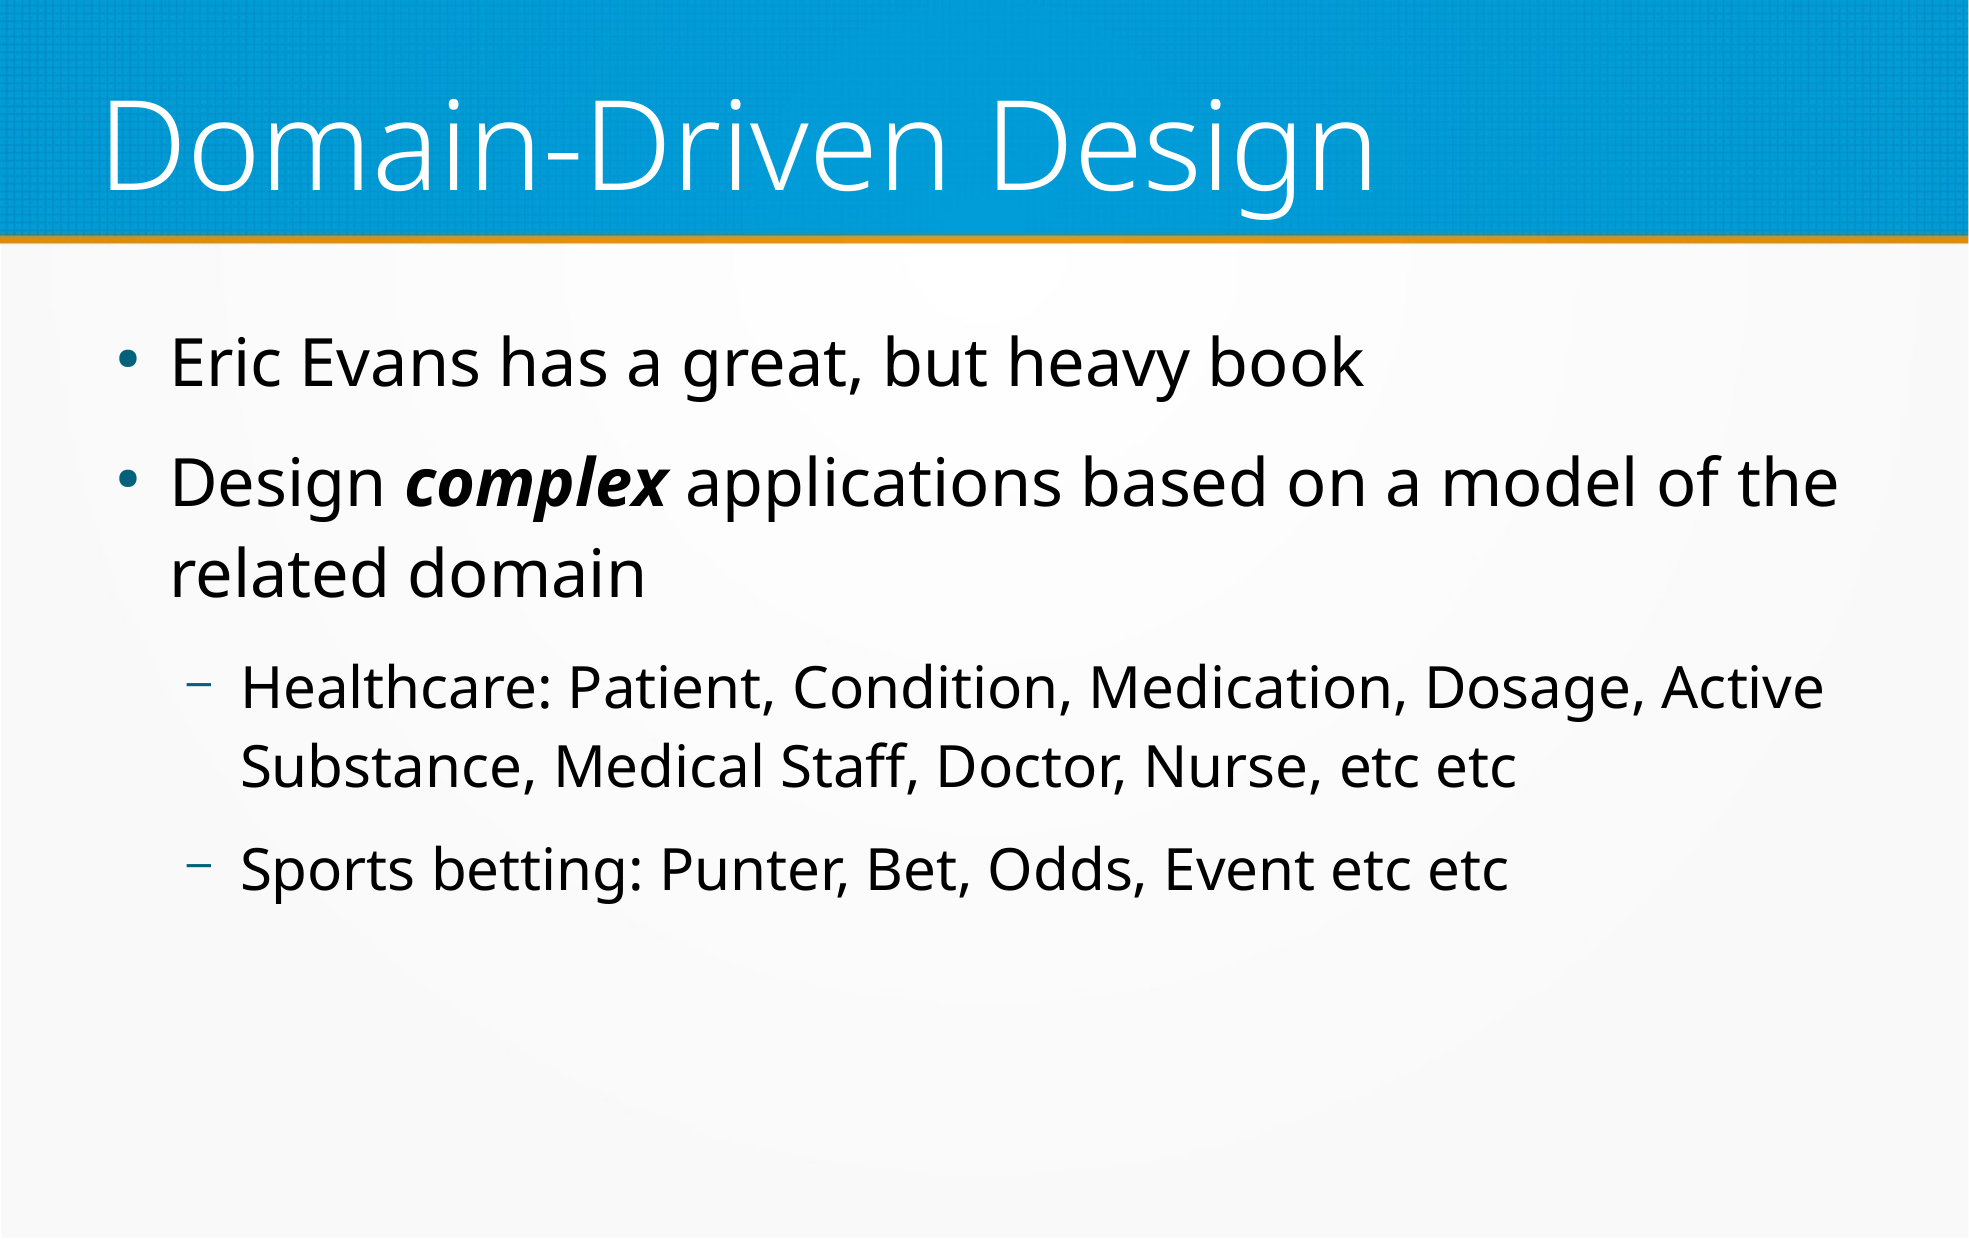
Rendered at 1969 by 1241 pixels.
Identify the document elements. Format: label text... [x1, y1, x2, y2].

picture [0, 233, 1969, 1241]
list Eric Evans has a great, but heavy book Design complex applications based on a model of the related domain Healthcare: Patient, Condition, Medication, Dosage, Active Substance, Medical Staff, Doctor, Nurse, etc etc Sports betting: Punter, Bet, Odds, Event etc etc [98, 315, 1861, 1081]
title Domain-Driven Design [98, 19, 1870, 227]
